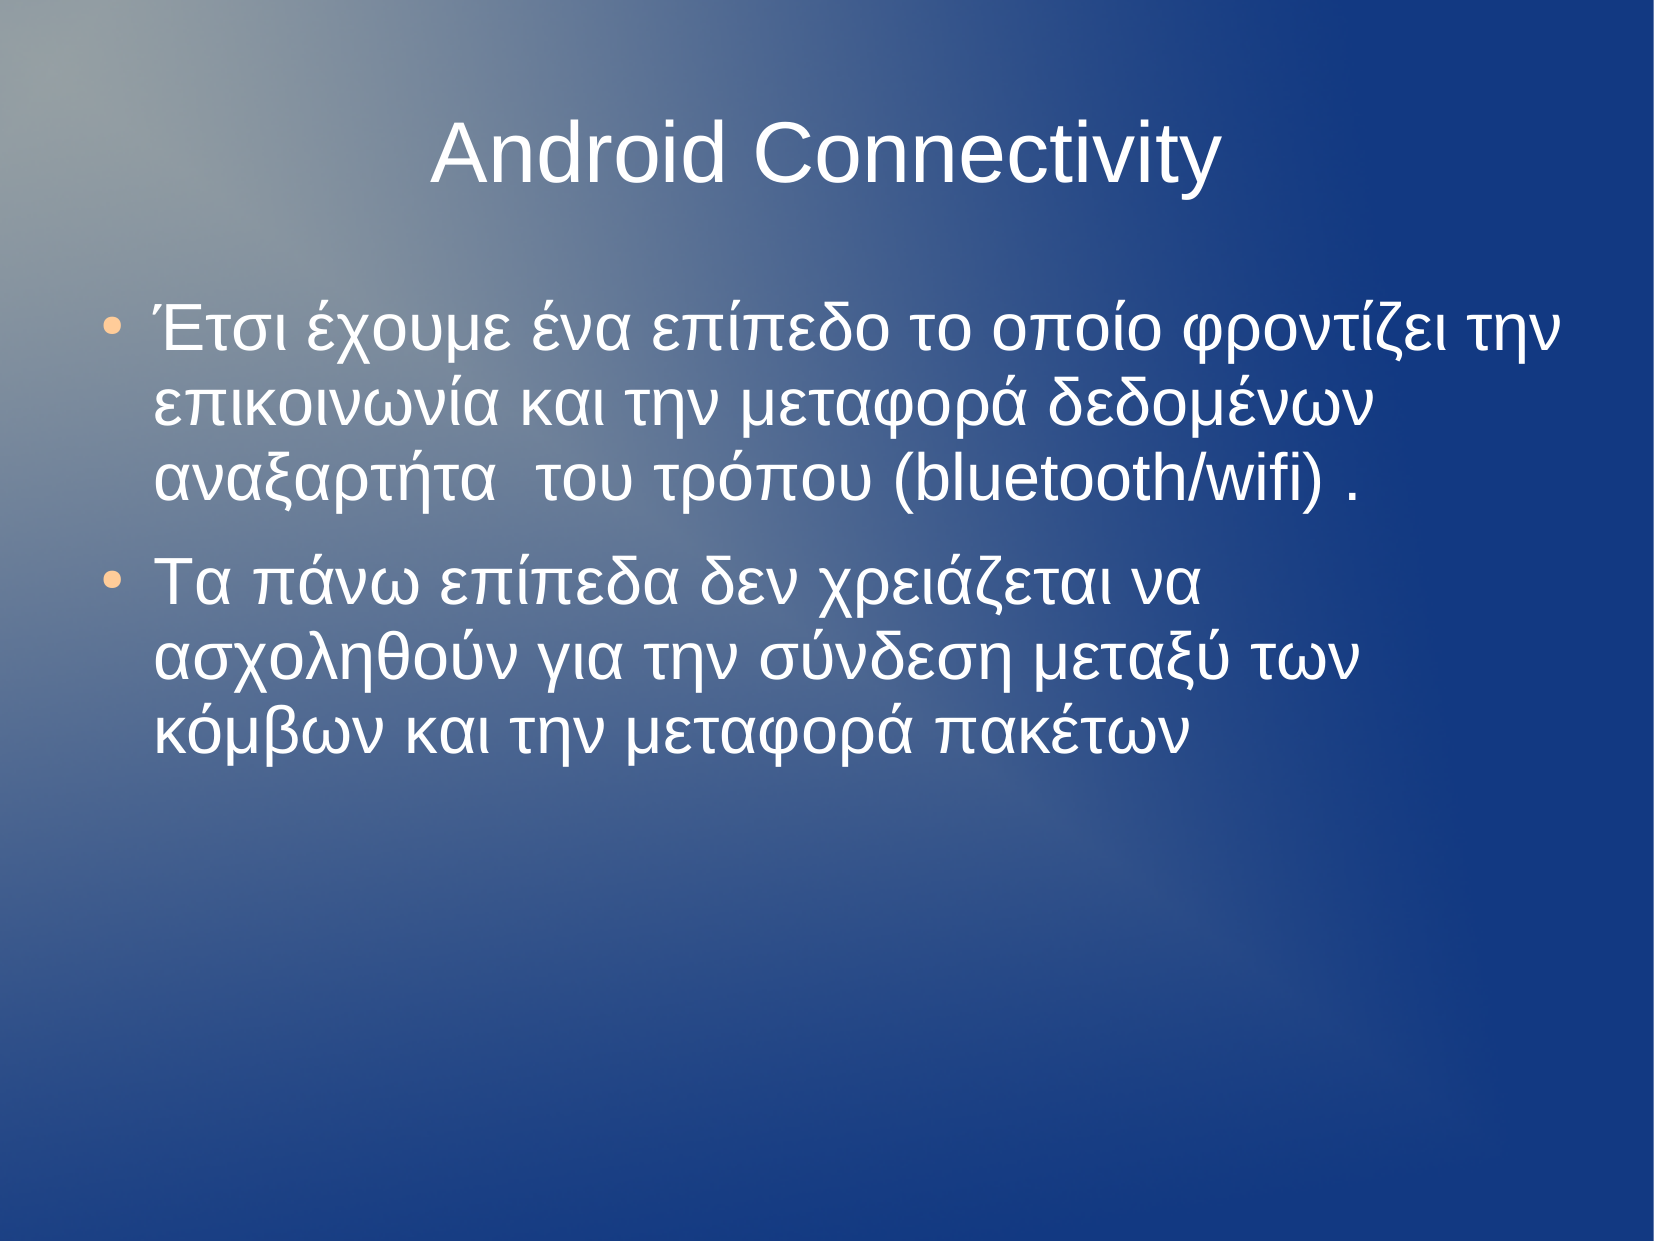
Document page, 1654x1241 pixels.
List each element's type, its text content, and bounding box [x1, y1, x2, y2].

list Έτσι έχουμε ένα επίπεδο το οποίο φροντίζει την επικοινωνία και την μεταφορά δεδομένων αναξαρτήτα του τρόπου (bluetooth/wifi) . Τα πάνω επίπεδα δεν χρειάζεται να ασχοληθούν για την σύνδεση μεταξύ των κόμβων και την μεταφορά πακέτων [82, 290, 1571, 1109]
title Android Connectivity [82, 49, 1571, 257]
picture [0, 0, 1654, 1241]
